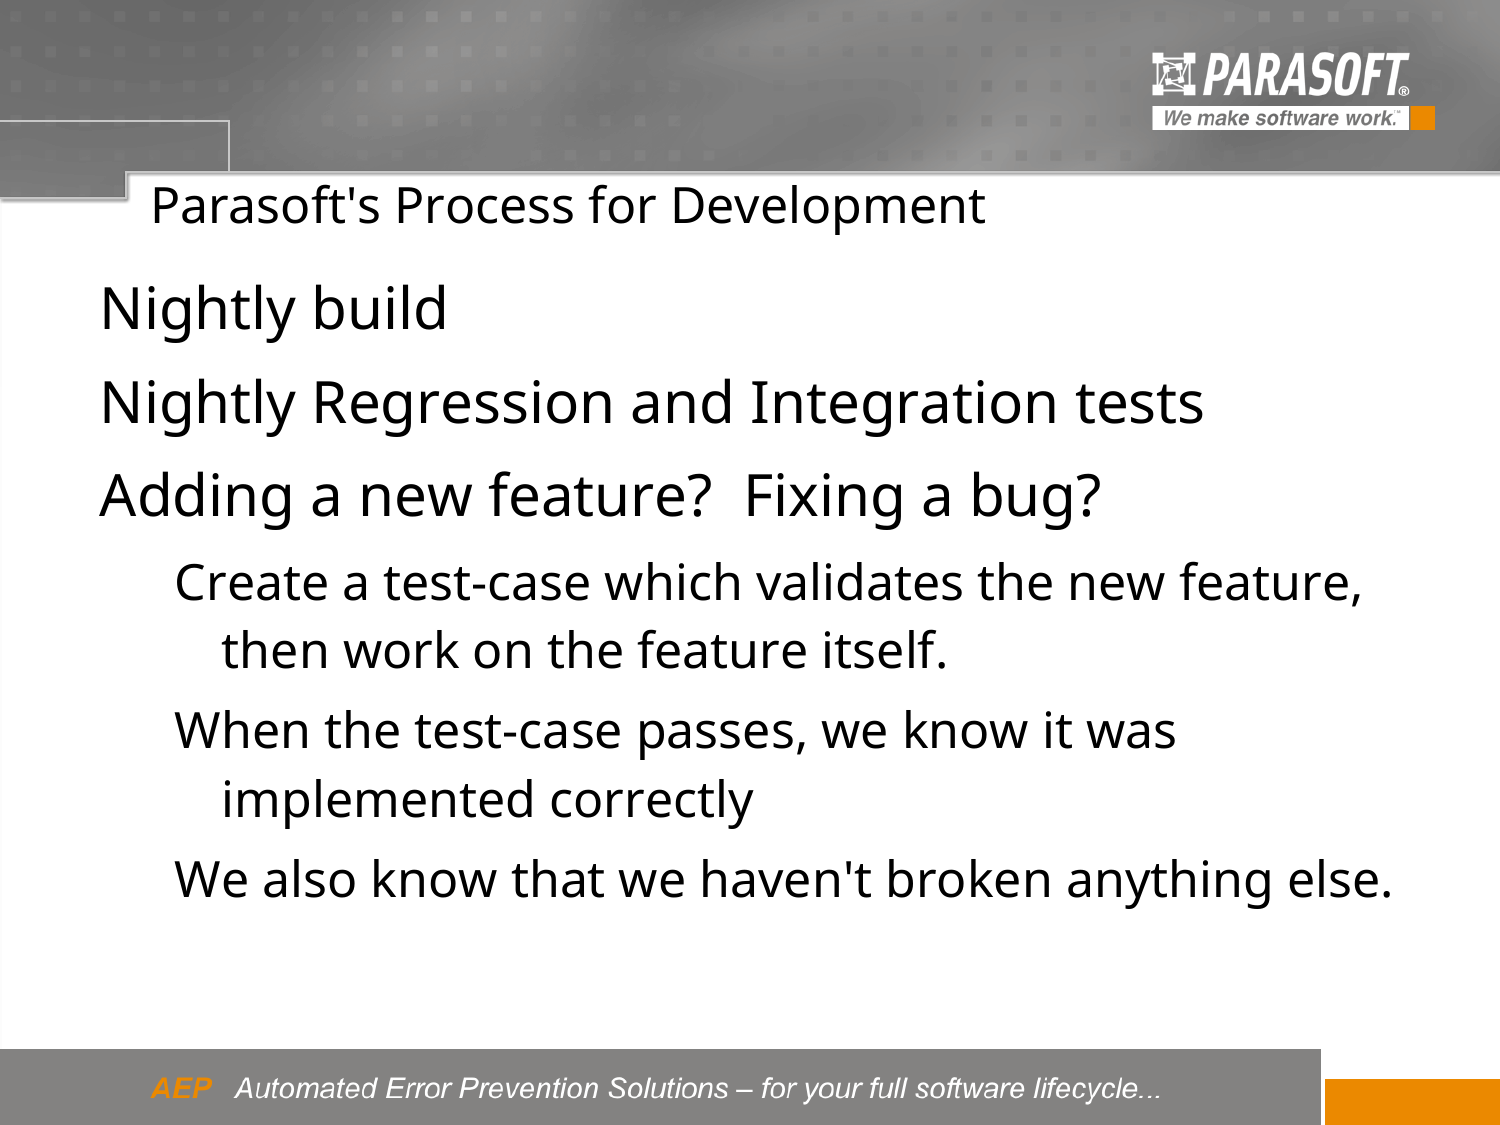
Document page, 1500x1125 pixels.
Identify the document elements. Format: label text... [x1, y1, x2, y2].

list Nightly build Nightly Regression and Integration tests Adding a new feature? Fixing a bug? Create a test-case which validates the new feature, then work on the feature itself. When the test-case passes, we know it was implemented correctly We also know that we haven't broken anything else. [99, 267, 1450, 995]
title Parasoft's Process for Development [150, 173, 1426, 235]
picture [0, 0, 1500, 1125]
